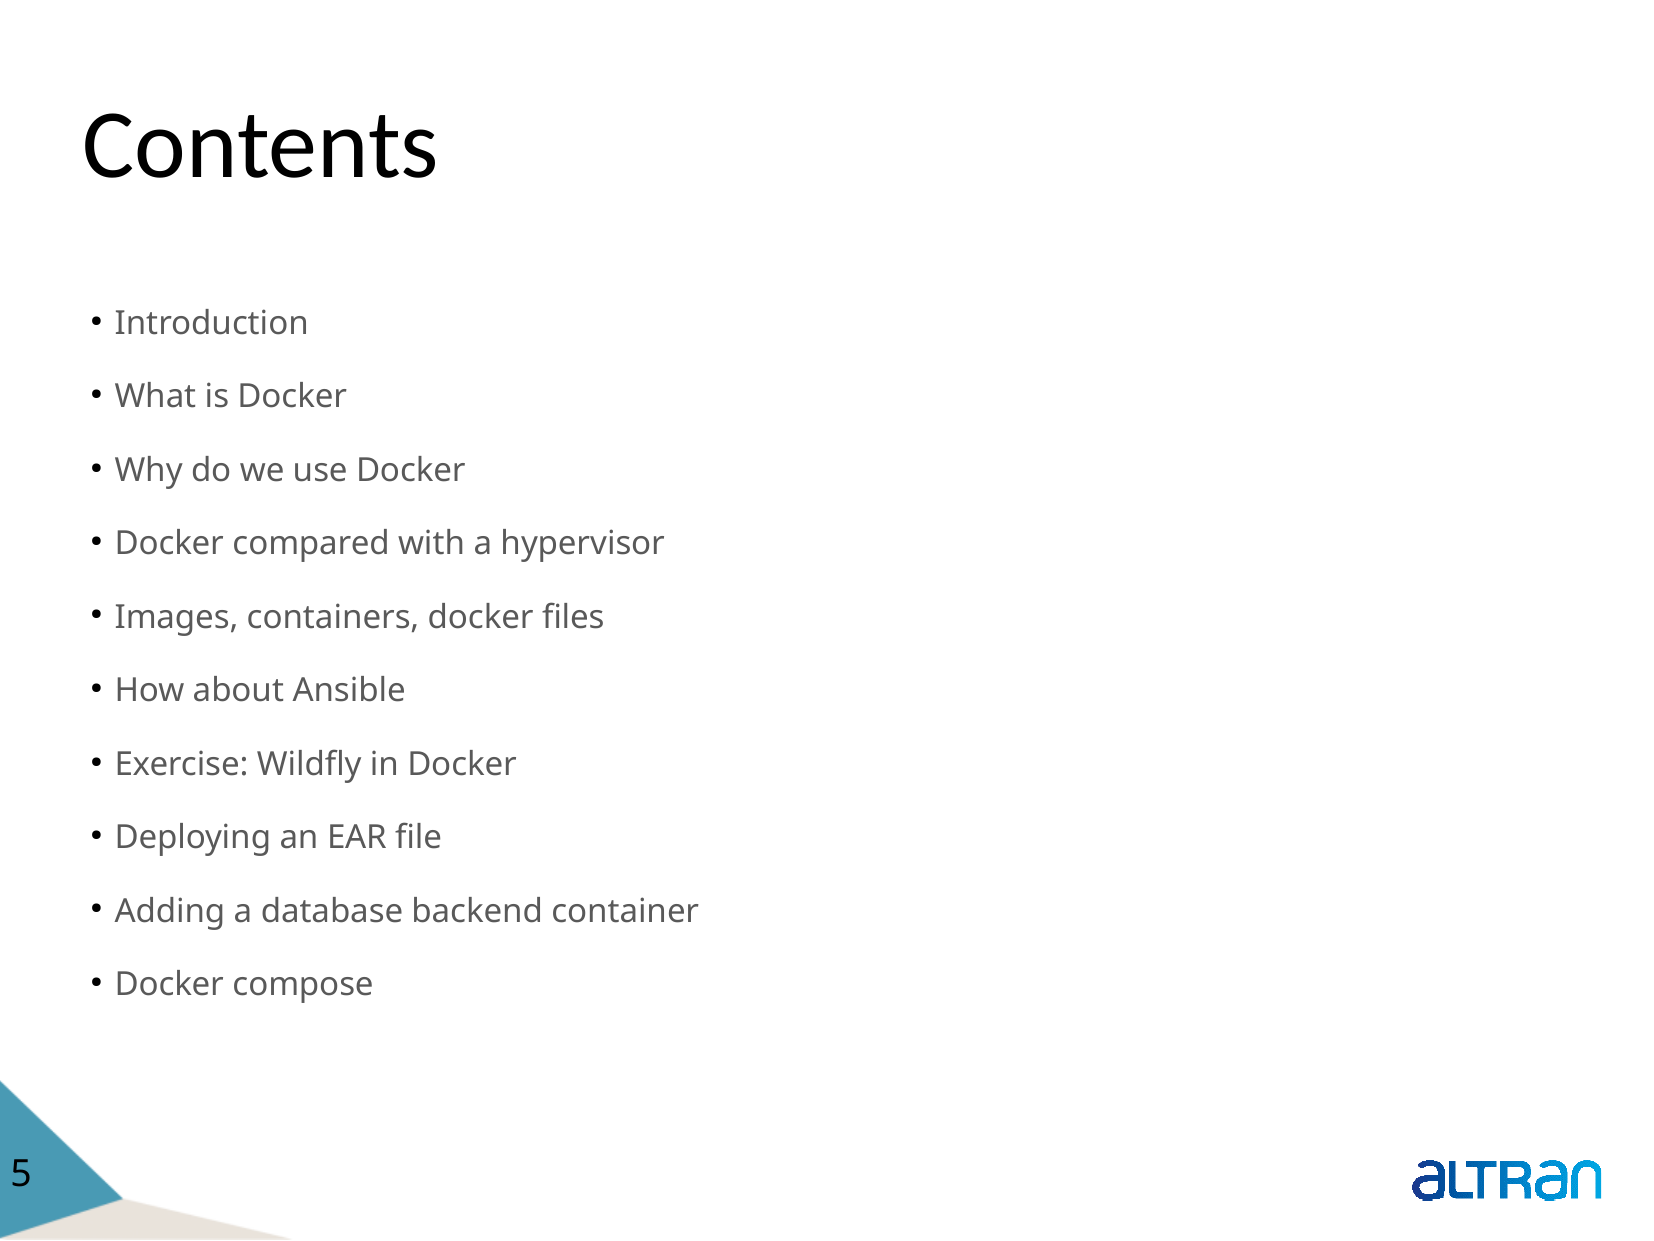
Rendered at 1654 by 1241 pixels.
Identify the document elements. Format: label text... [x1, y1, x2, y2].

picture [1595, 1160, 1602, 1167]
picture [1543, 1182, 1560, 1193]
title Contents [82, 49, 1571, 257]
picture [0, 1072, 316, 1240]
picture [1555, 1160, 1602, 1201]
picture [1412, 1160, 1559, 1201]
list Introduction What is Docker Why do we use Docker Docker compared with a hypervisor Images, containers, docker files How about Ansible Exercise: Wildfly in Docker Deploying an EAR file Adding a database backend container Docker compose [82, 290, 1571, 1010]
